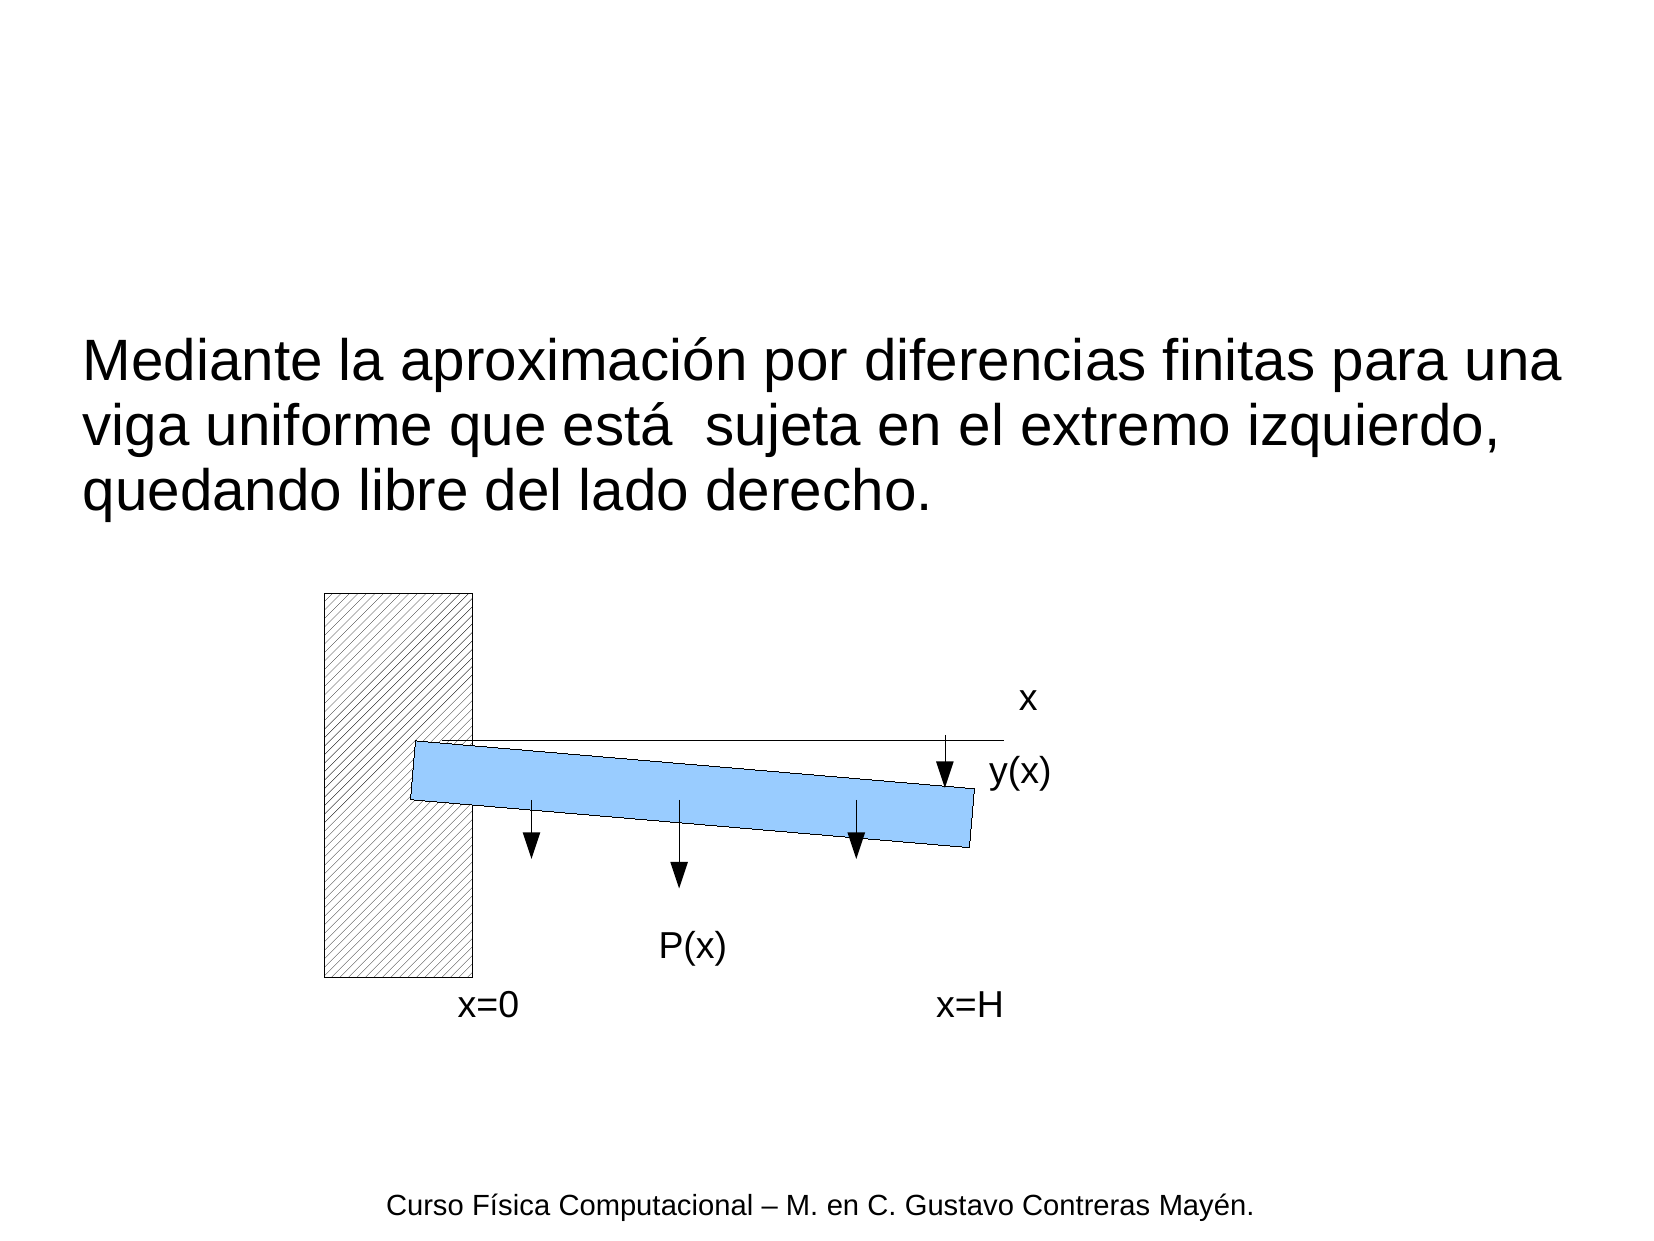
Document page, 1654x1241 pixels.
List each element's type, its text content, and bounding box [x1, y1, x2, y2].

text_box P(x) [643, 917, 768, 974]
text_box x [1003, 669, 1053, 727]
text_box y(x) [974, 742, 1068, 800]
text_box x=H [921, 976, 1034, 1033]
subtitle Mediante la aproximación por diferencias finitas para una viga uniforme que está sujeta en el extremo izquierdo, quedando libre del lado derecho. [82, 290, 1571, 562]
text_box x=0 [442, 976, 562, 1033]
text_box [324, 593, 974, 978]
